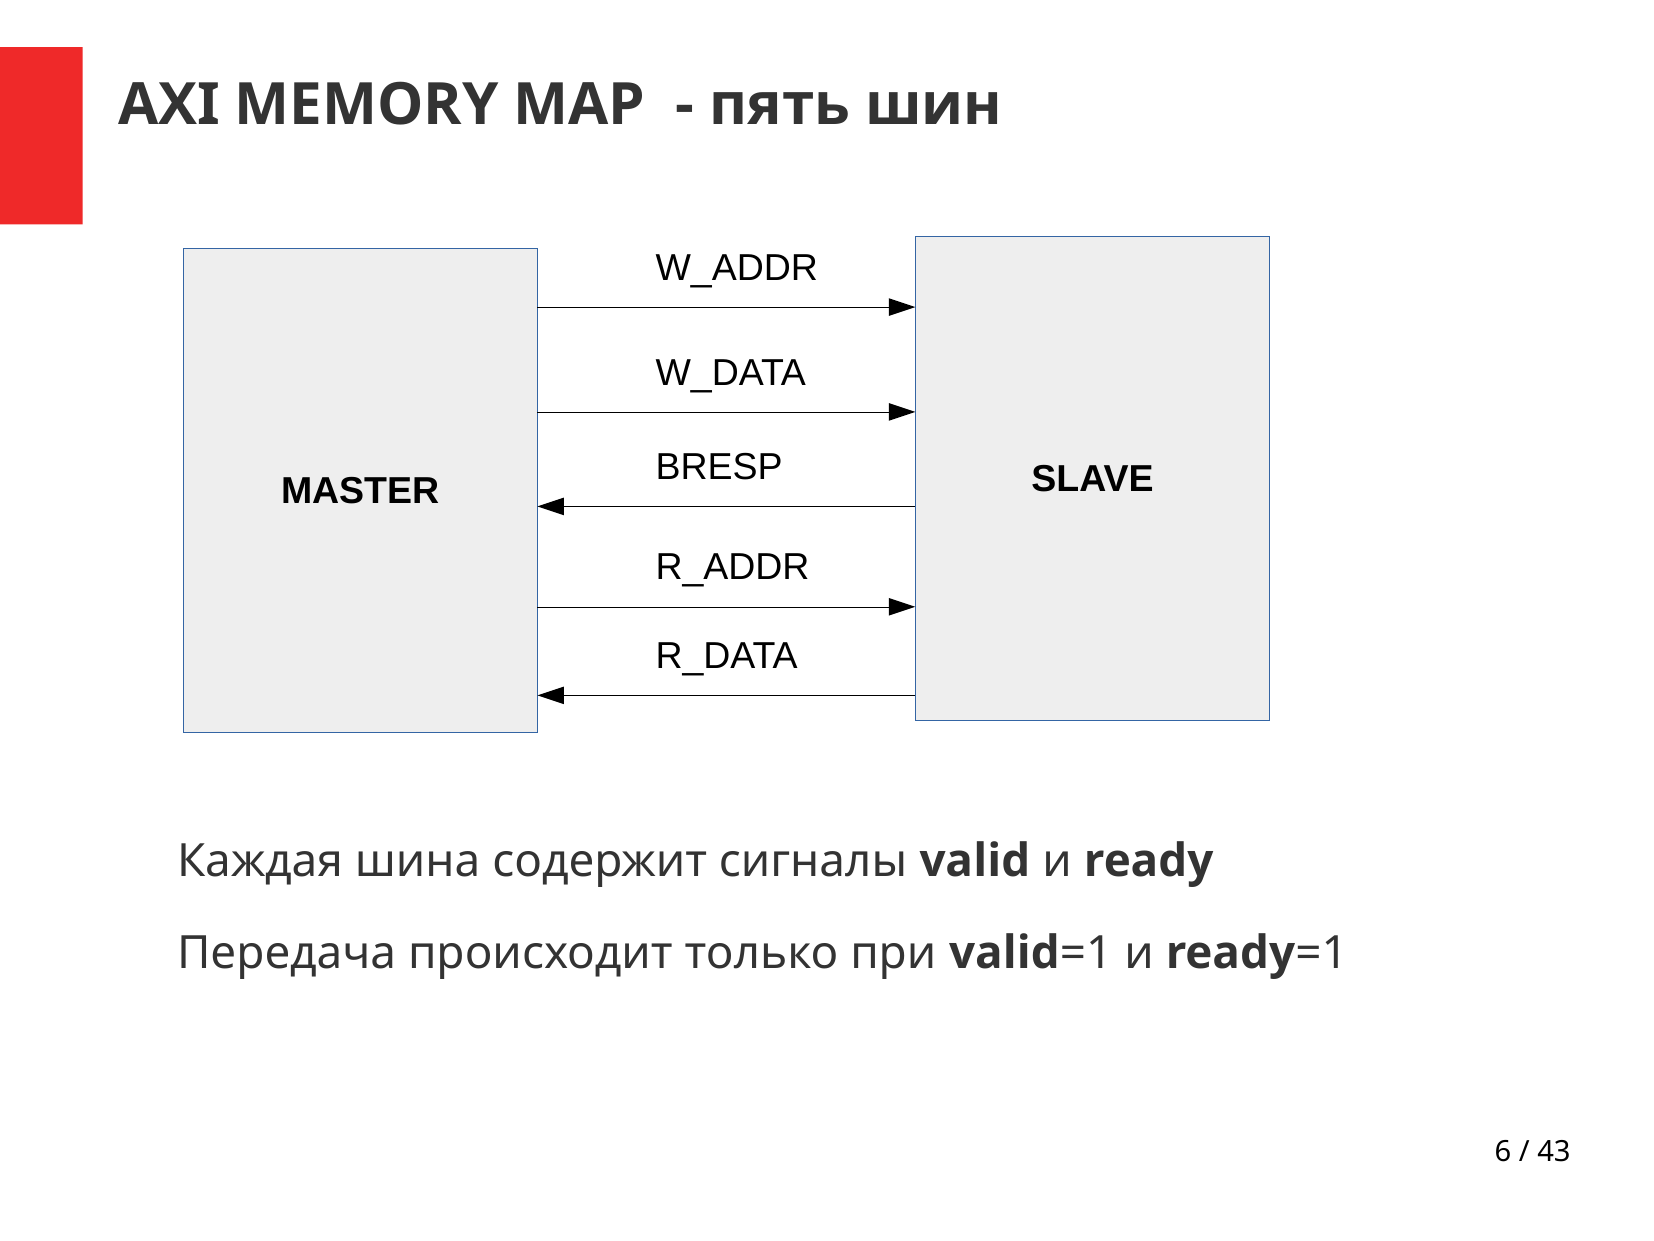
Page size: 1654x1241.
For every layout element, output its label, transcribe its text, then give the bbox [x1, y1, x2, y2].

text_box BRESP [640, 438, 798, 495]
title AXI MEMORY MAP - пять шин [118, 49, 1571, 154]
text_box W_DATA [640, 343, 821, 401]
list Каждая шина содержит сигналы valid и ready Передача происходит только при valid=1 и ready=1 [106, 827, 1524, 1123]
text_box R_DATA [640, 627, 813, 684]
text_box SLAVE [915, 236, 1270, 721]
text_box MASTER [183, 248, 538, 733]
text_box W_ADDR [640, 238, 833, 296]
text_box R_ADDR [640, 538, 825, 595]
